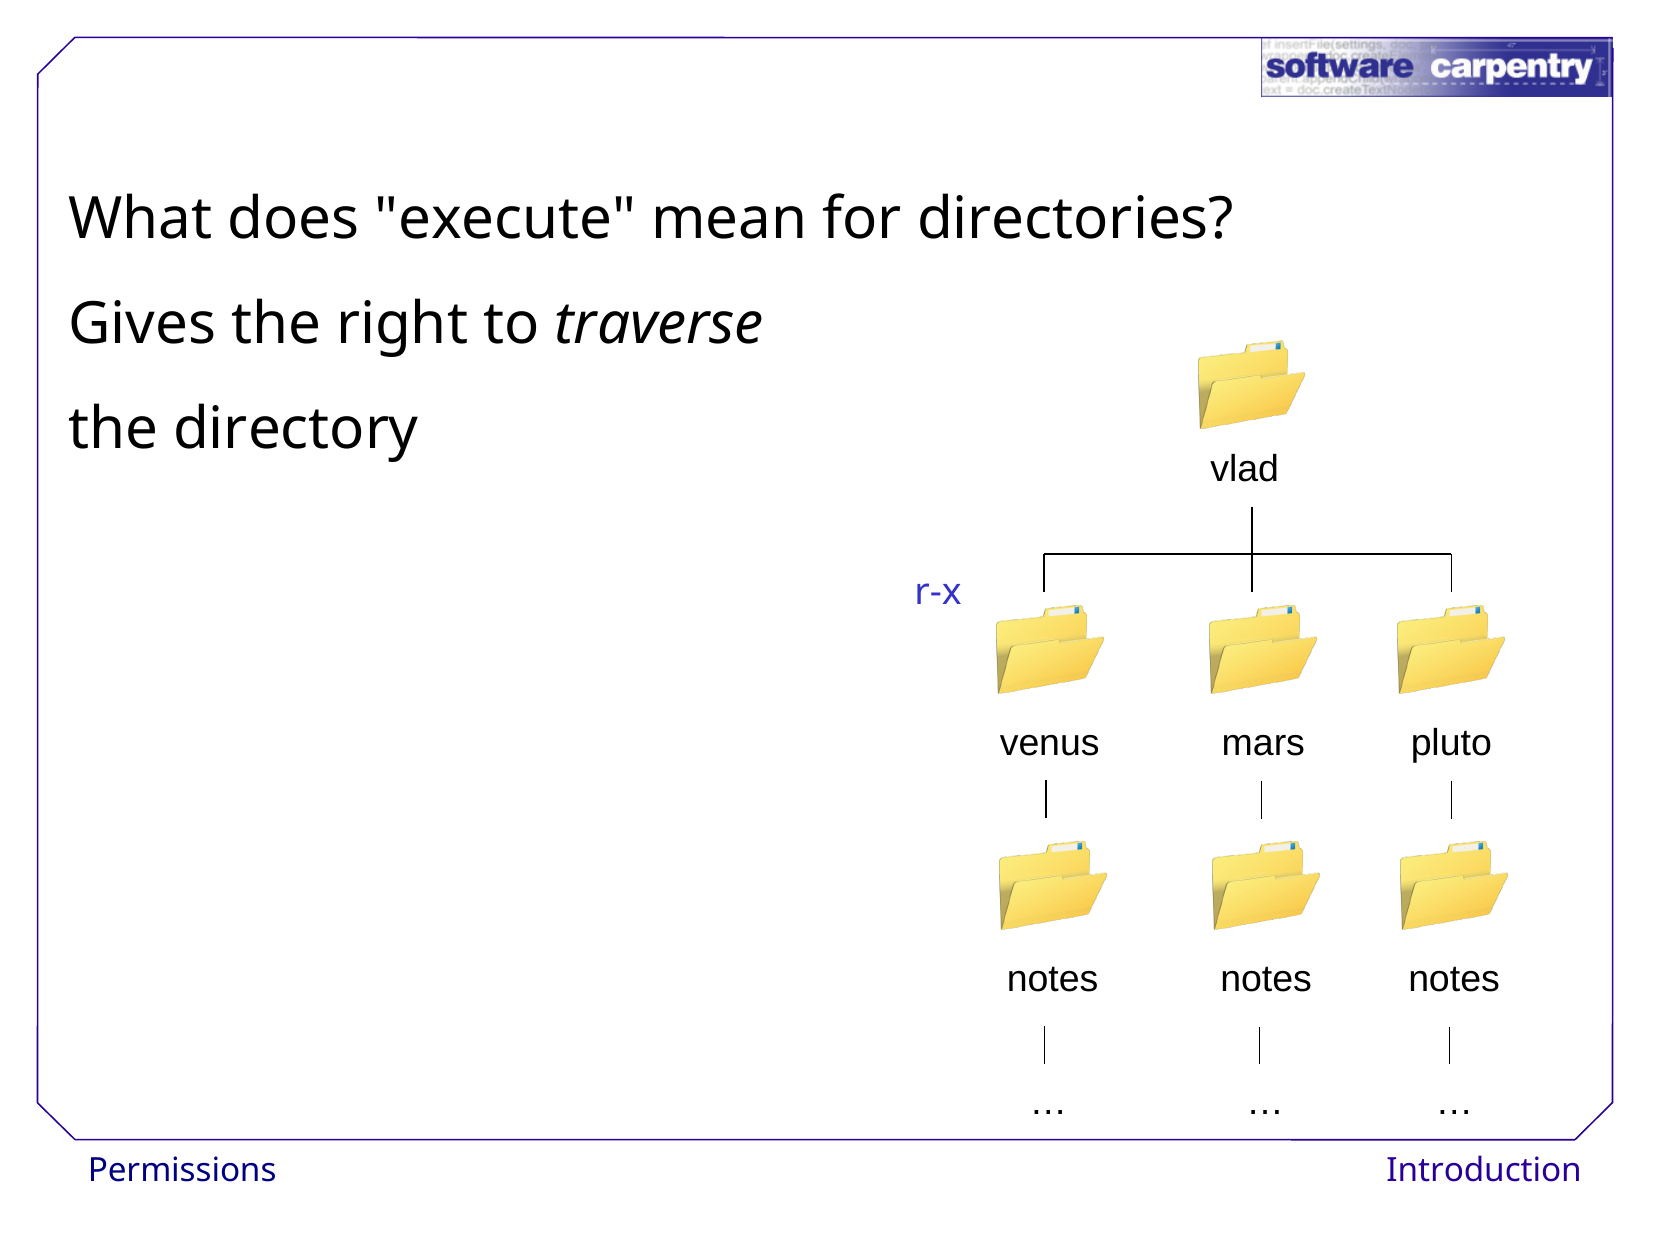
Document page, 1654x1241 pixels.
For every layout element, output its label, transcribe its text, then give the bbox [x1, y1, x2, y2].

picture [995, 827, 1111, 943]
text_box … [1014, 1073, 1083, 1131]
picture [1205, 591, 1321, 707]
text_box venus [984, 714, 1115, 773]
text_box pluto [1395, 714, 1507, 773]
picture [992, 591, 1108, 707]
text_box What does "execute" mean for directories? Gives the right to traverse the directory [53, 138, 1399, 469]
picture [1396, 827, 1512, 943]
picture [1194, 327, 1309, 442]
text_box … [1231, 1073, 1299, 1131]
text_box notes [1205, 950, 1327, 1008]
text_box r-x [899, 563, 977, 621]
text_box … [1420, 1073, 1489, 1131]
picture [1208, 827, 1324, 943]
text_box mars [1206, 714, 1320, 773]
picture [1261, 39, 1613, 97]
picture [1393, 591, 1509, 707]
text_box notes [1393, 950, 1515, 1008]
text_box notes [991, 950, 1114, 1008]
text_box vlad [1195, 442, 1294, 498]
